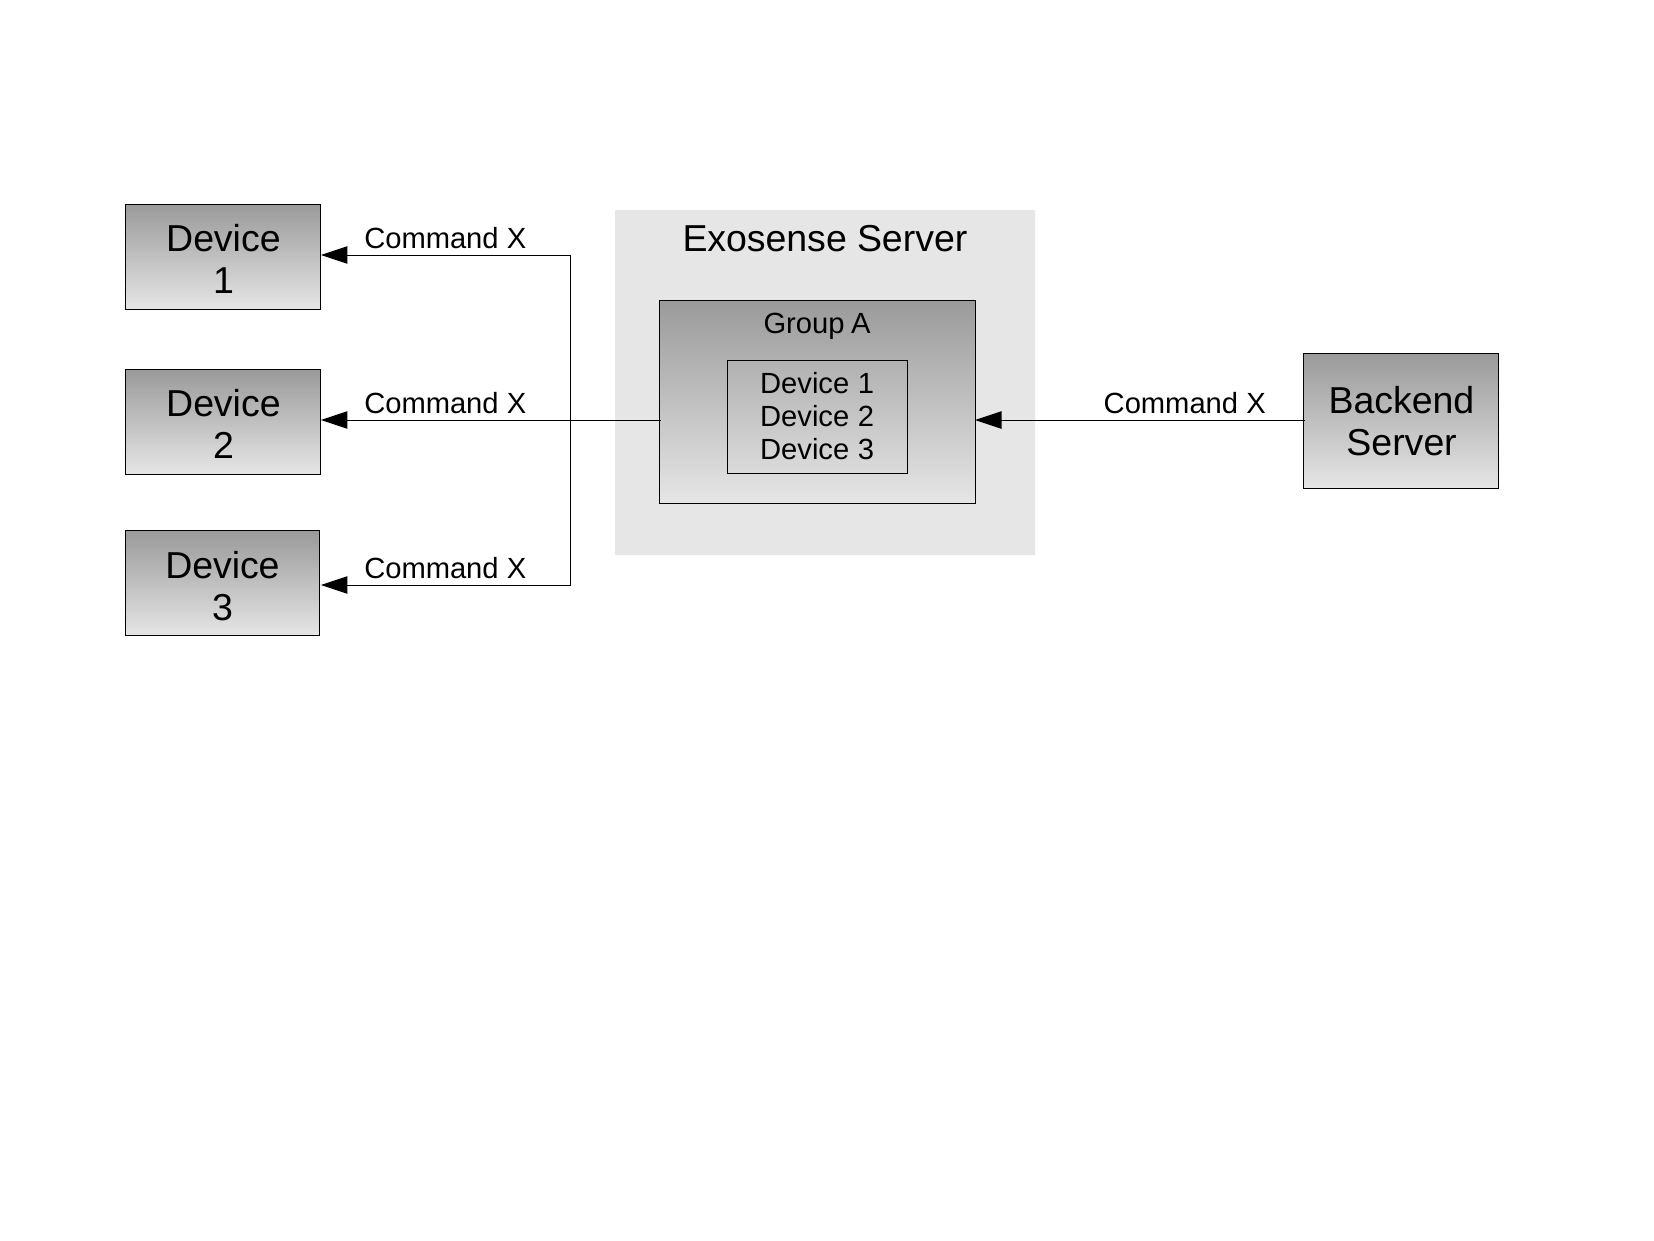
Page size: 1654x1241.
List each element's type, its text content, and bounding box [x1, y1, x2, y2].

text_box Device 2 [125, 369, 321, 475]
text_box Group A [659, 300, 976, 504]
text_box Exosense Server [615, 210, 1036, 420]
text_box Exosense Server [615, 421, 1036, 556]
text_box Backend Server [1303, 353, 1499, 489]
text_box Device 1 [125, 204, 321, 310]
text_box Device 1 Device 2 Device 3 [727, 360, 908, 474]
text_box Device 3 [125, 530, 320, 636]
